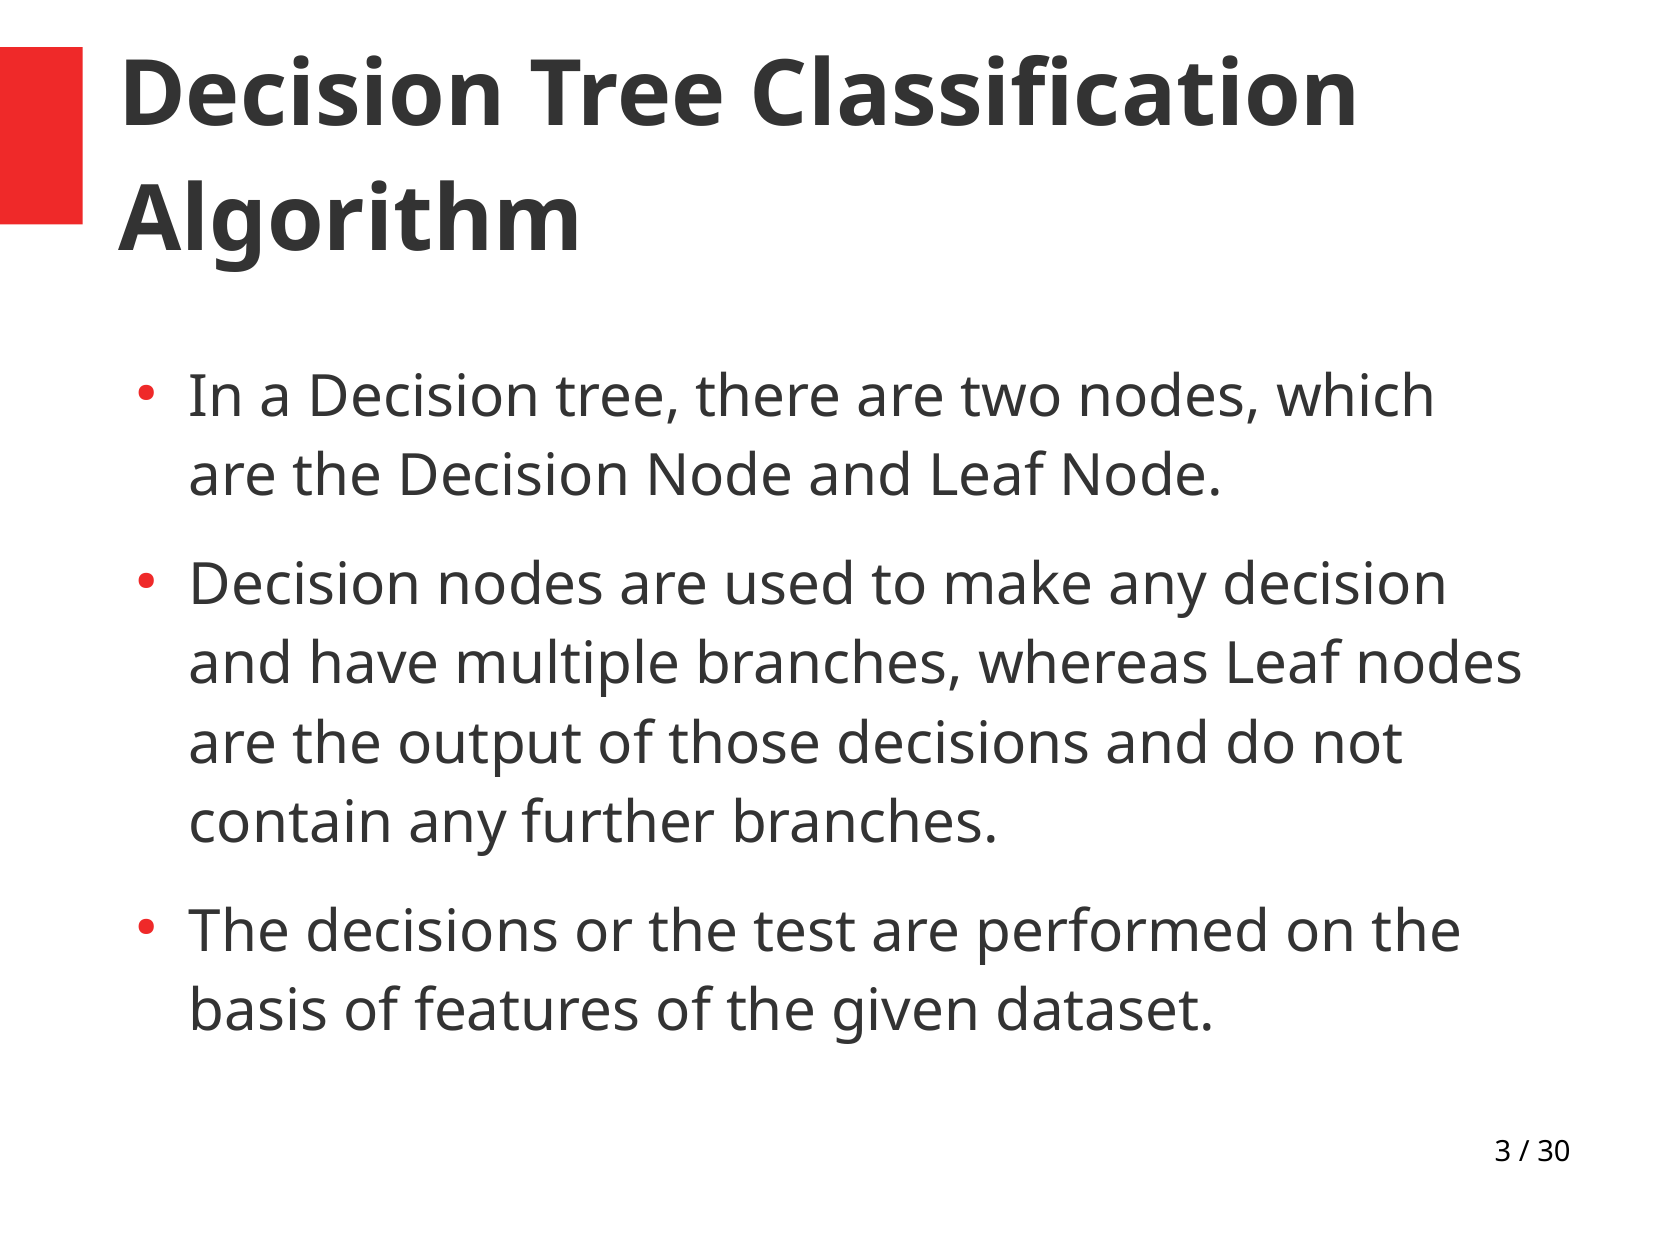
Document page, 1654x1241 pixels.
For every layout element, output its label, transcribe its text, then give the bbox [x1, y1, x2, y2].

list In a Decision tree, there are two nodes, which are the Decision Node and Leaf Node. Decision nodes are used to make any decision and have multiple branches, whereas Leaf nodes are the output of those decisions and do not contain any further branches. The decisions or the test are performed on the basis of features of the given dataset. [118, 354, 1536, 1074]
title Decision Tree Classification Algorithm [118, 28, 1571, 278]
